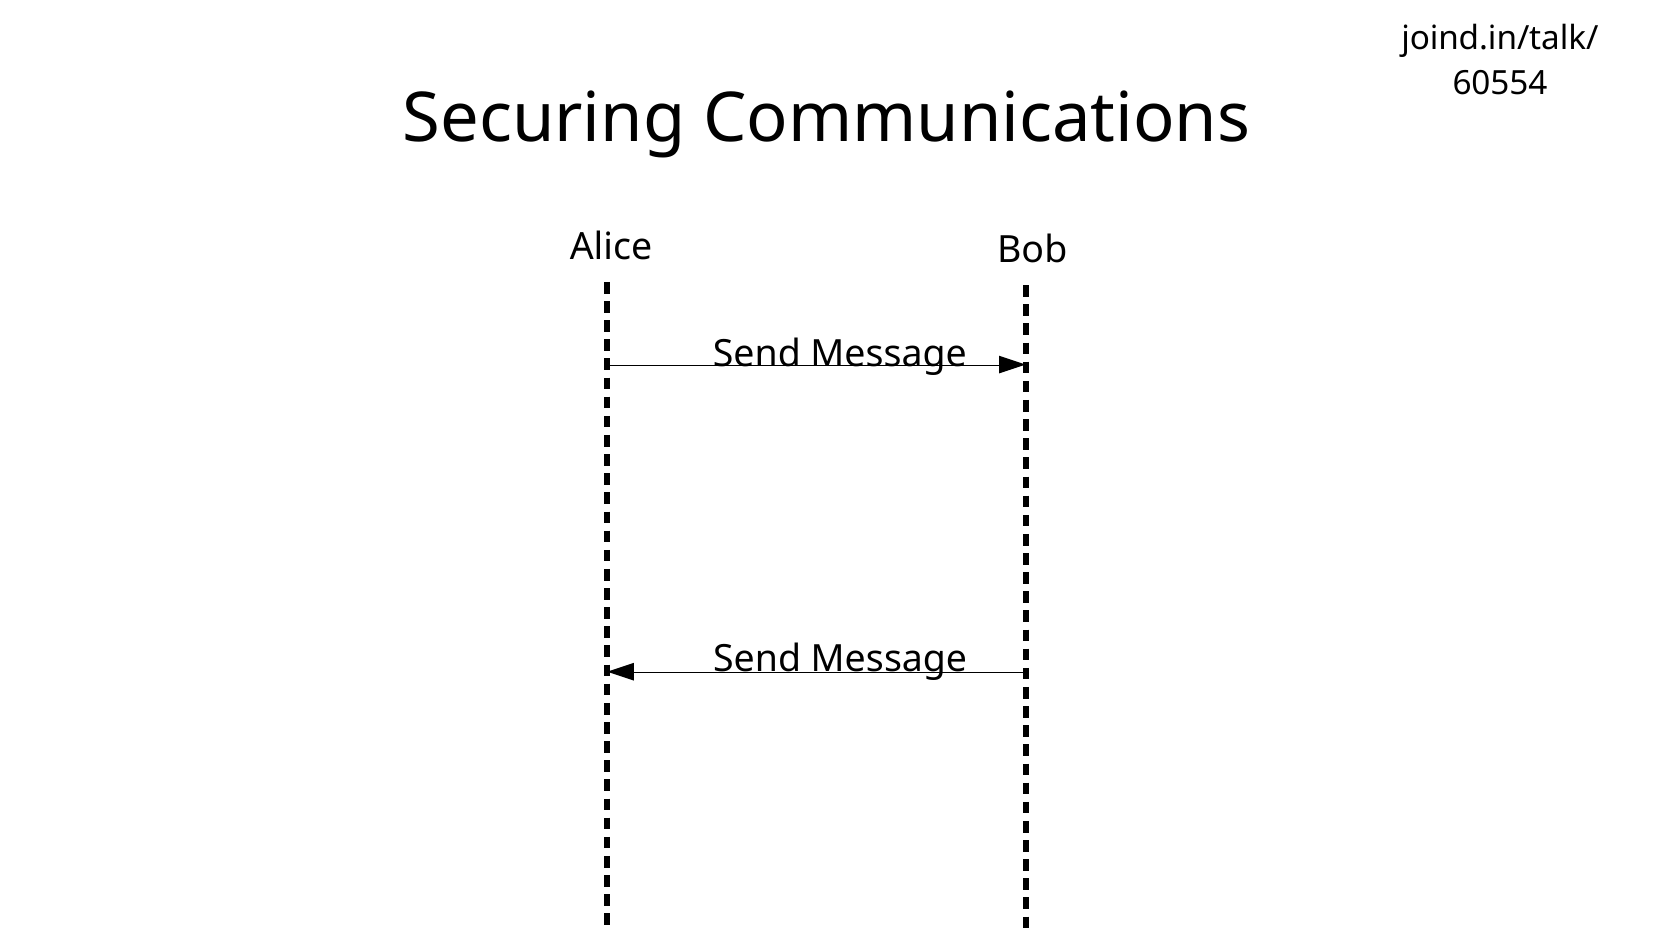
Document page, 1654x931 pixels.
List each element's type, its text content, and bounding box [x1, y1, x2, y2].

title Securing Communications [82, 37, 1571, 193]
text_box Alice [555, 212, 660, 271]
text_box Bob [982, 215, 1073, 274]
text_box Send Message [698, 624, 945, 683]
text_box Send Message [698, 318, 945, 377]
